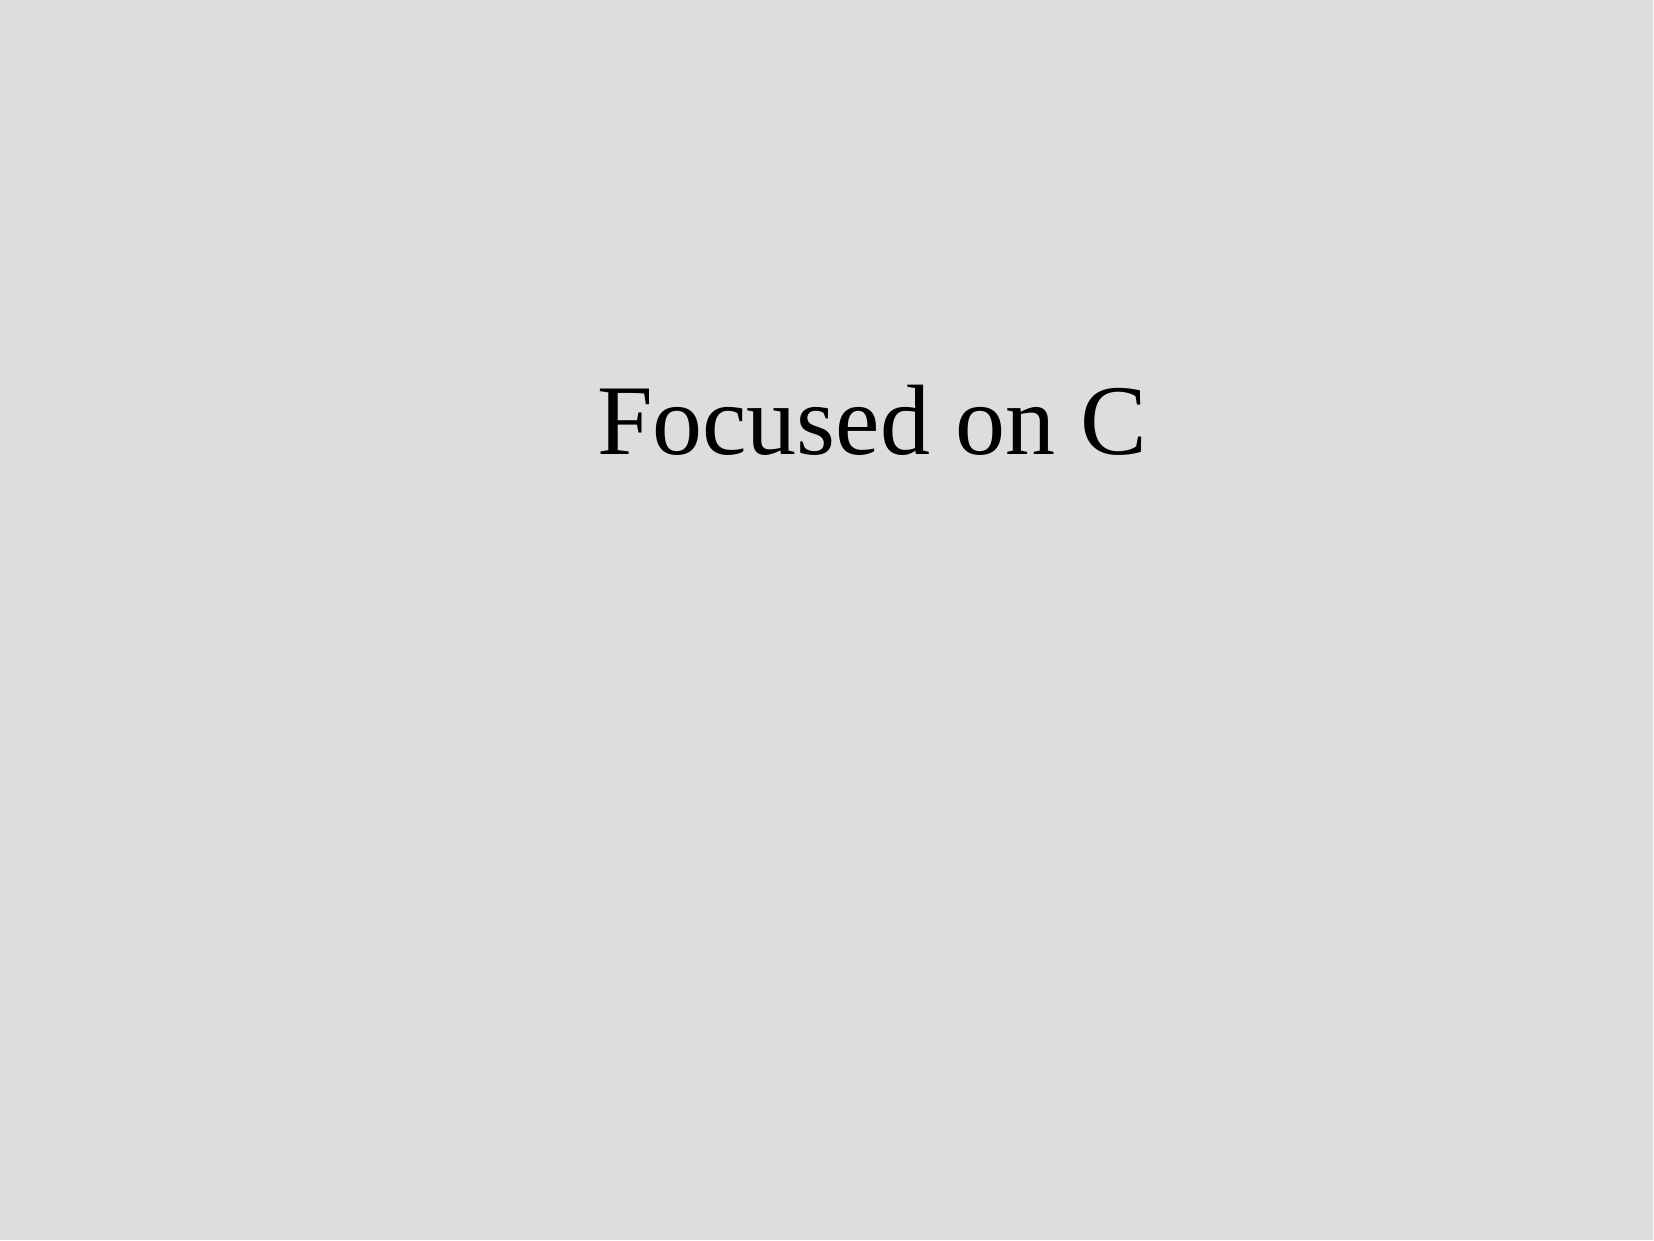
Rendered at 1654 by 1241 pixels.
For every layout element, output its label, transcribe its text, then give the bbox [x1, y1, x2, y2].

text_box Focused on C [271, 357, 1473, 484]
subtitle [82, 49, 1571, 1010]
